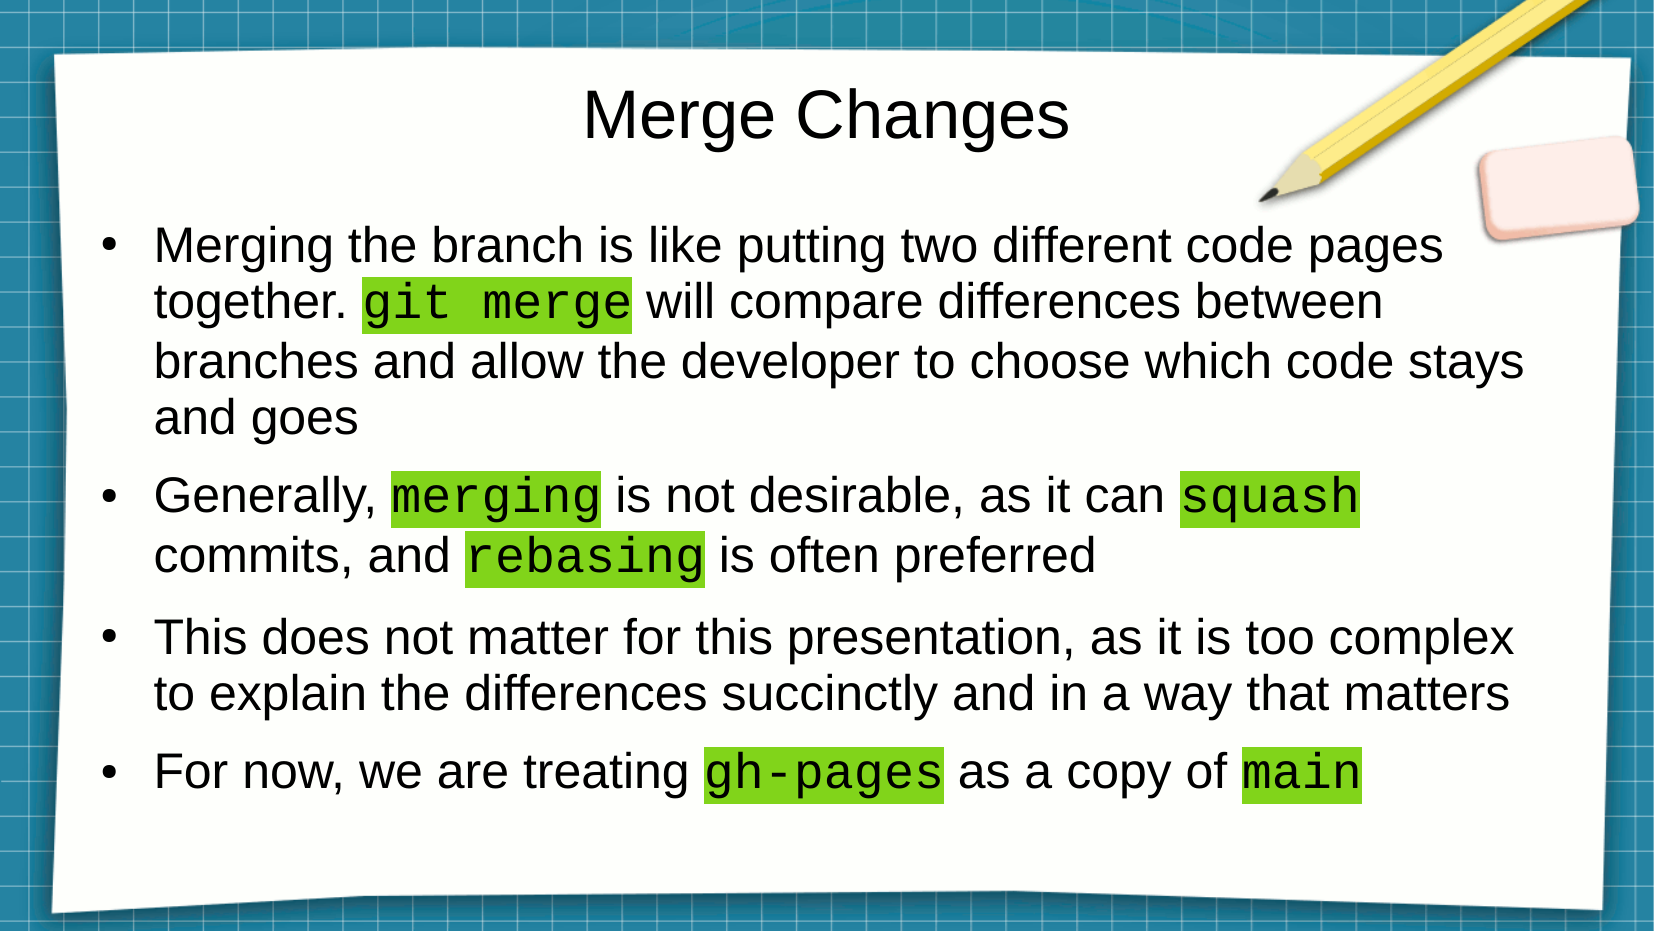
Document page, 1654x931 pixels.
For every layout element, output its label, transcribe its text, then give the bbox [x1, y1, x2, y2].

picture [0, 0, 1654, 931]
list Merging the branch is like putting two different code pages together. git merge will compare differences between branches and allow the developer to choose which code stays and goes Generally, merging is not desirable, as it can squash commits, and rebasing is often preferred This does not matter for this presentation, as it is too complex to explain the differences succinctly and in a way that matters For now, we are treating gh-pages as a copy of main [82, 217, 1571, 863]
title Merge Changes [82, 37, 1571, 193]
